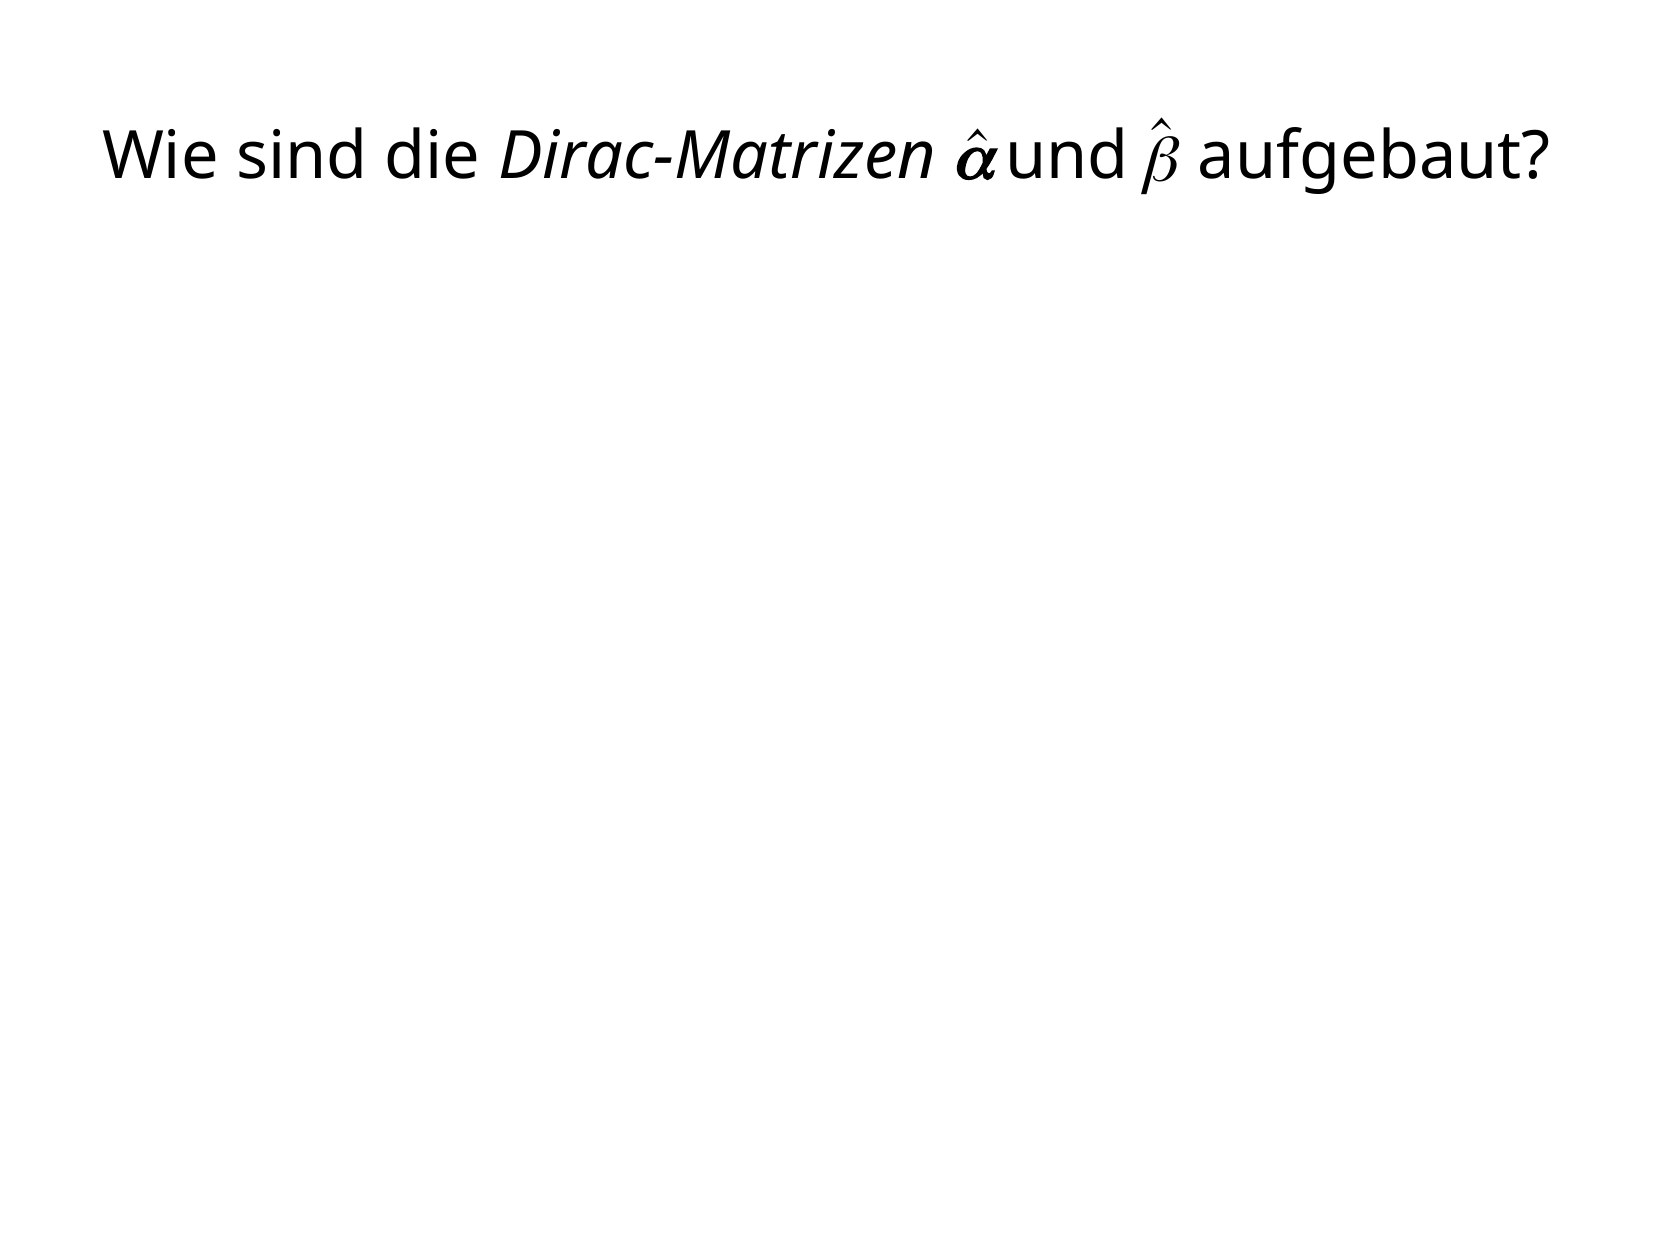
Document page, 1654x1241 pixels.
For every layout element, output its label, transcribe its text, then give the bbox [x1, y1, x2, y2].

chart [944, 125, 1010, 182]
chart [1129, 113, 1195, 197]
title Wie sind die Dirac-Matrizen und aufgebaut? [82, 49, 1571, 257]
